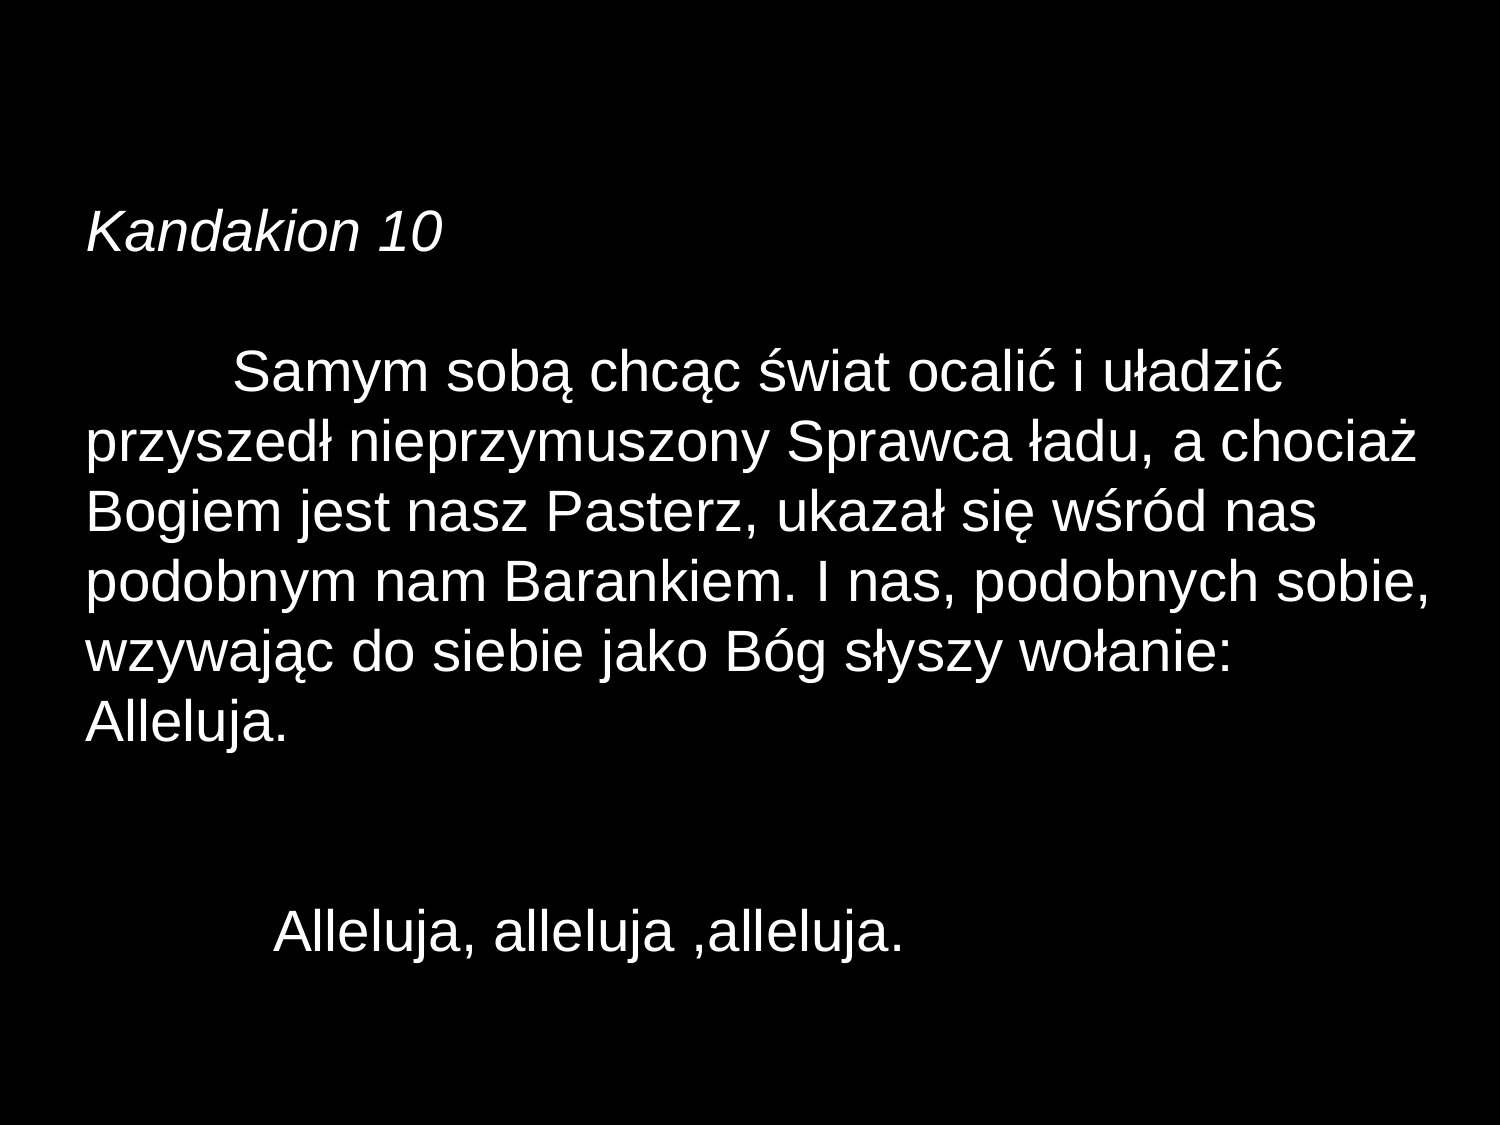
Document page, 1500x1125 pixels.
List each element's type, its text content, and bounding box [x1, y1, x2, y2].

text_box Kandakion 10 Samym sobą chcąc świat ocalić i uładzić przyszedł nieprzymuszony Sprawca ładu, a chociaż Bogiem jest nasz Pasterz, ukazał się wśród nas podobnym nam Barankiem. I nas, podobnych sobie, wzywając do siebie jako Bóg słyszy wołanie: Alleluja. Alleluja, alleluja ,alleluja. [70, 185, 1465, 1111]
